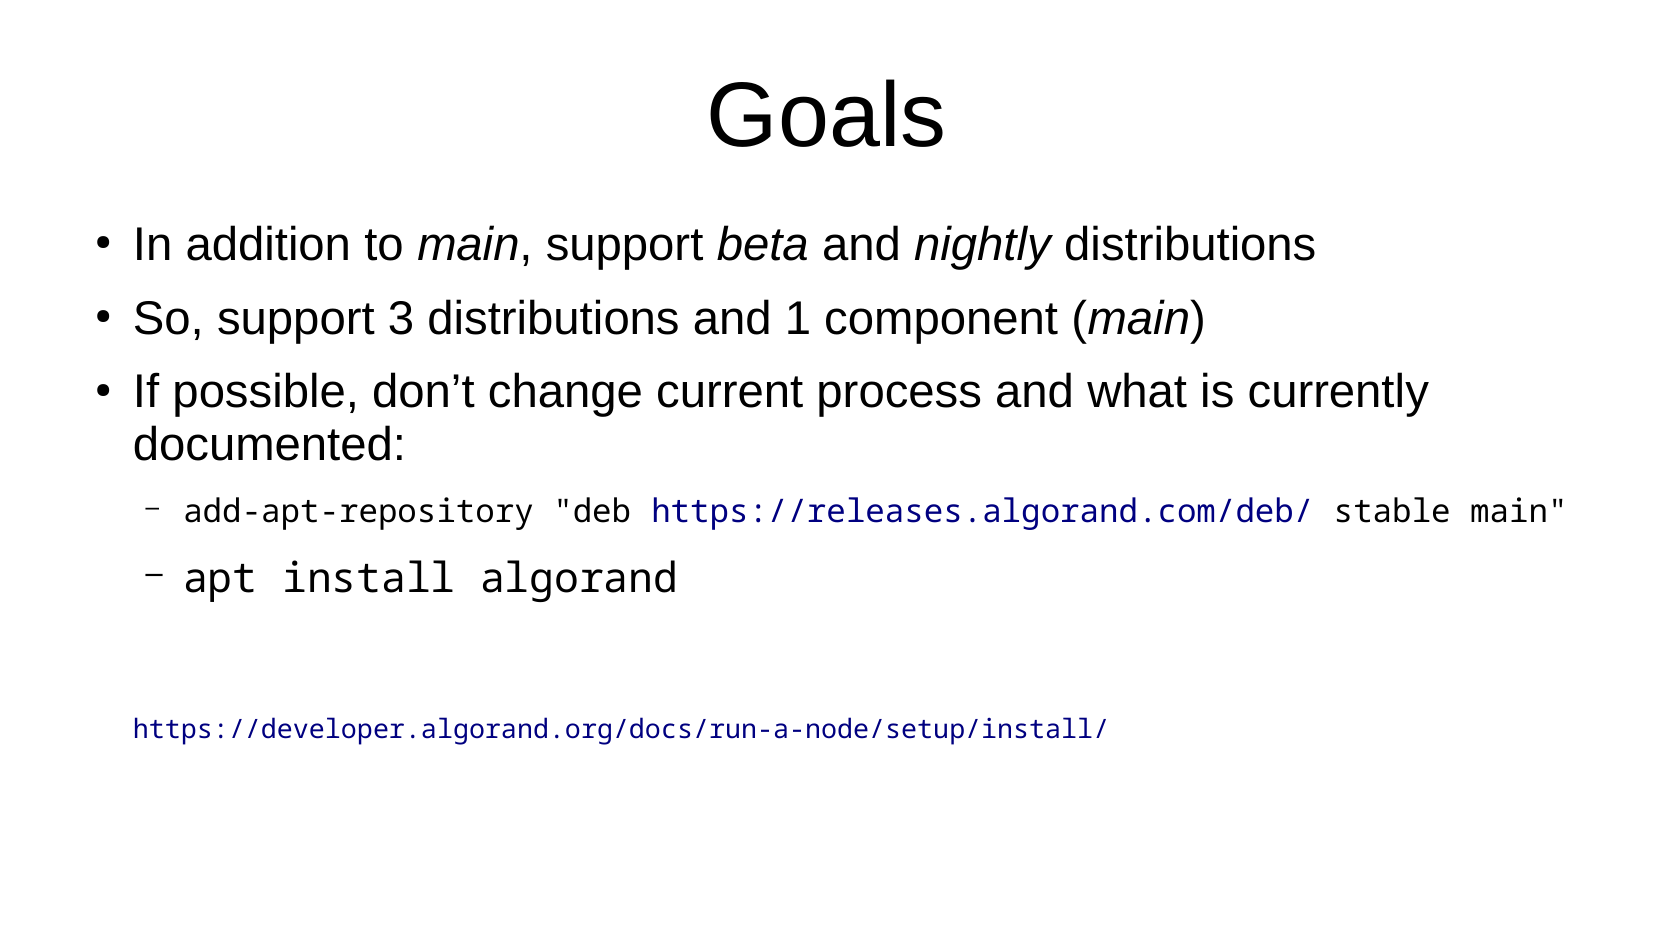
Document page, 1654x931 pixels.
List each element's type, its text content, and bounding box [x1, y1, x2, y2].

title Goals [82, 37, 1571, 193]
list In addition to main, support beta and nightly distributions So, support 3 distributions and 1 component (main) If possible, don’t change current process and what is currently documented: add-apt-repository "deb https://releases.algorand.com/deb/ stable main" apt install algorand https://developer.algorand.org/docs/run-a-node/setup/install/ [82, 217, 1571, 758]
